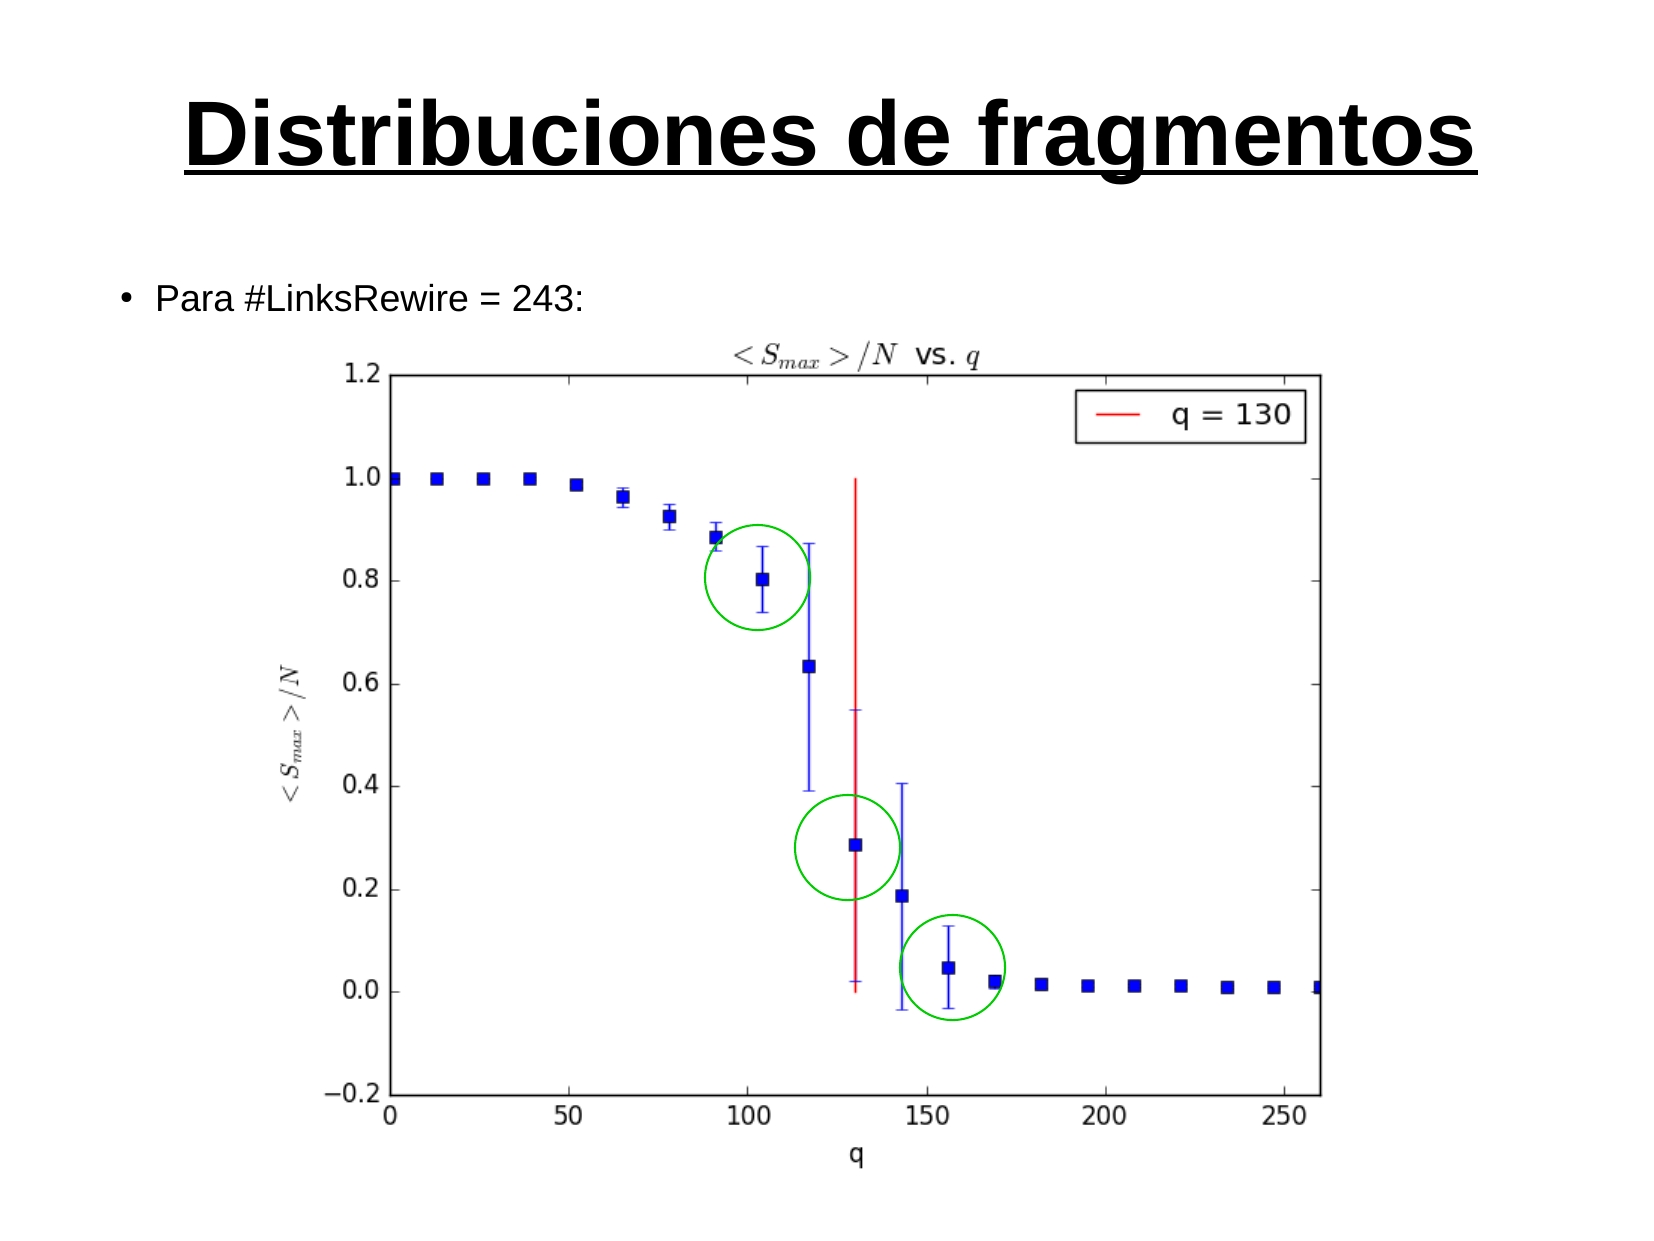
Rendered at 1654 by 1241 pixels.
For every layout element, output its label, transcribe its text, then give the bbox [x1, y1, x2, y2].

picture [240, 330, 1440, 1186]
title Distribuciones de fragmentos [86, 30, 1576, 238]
text_box Para #LinksRewire = 243: [105, 270, 826, 327]
